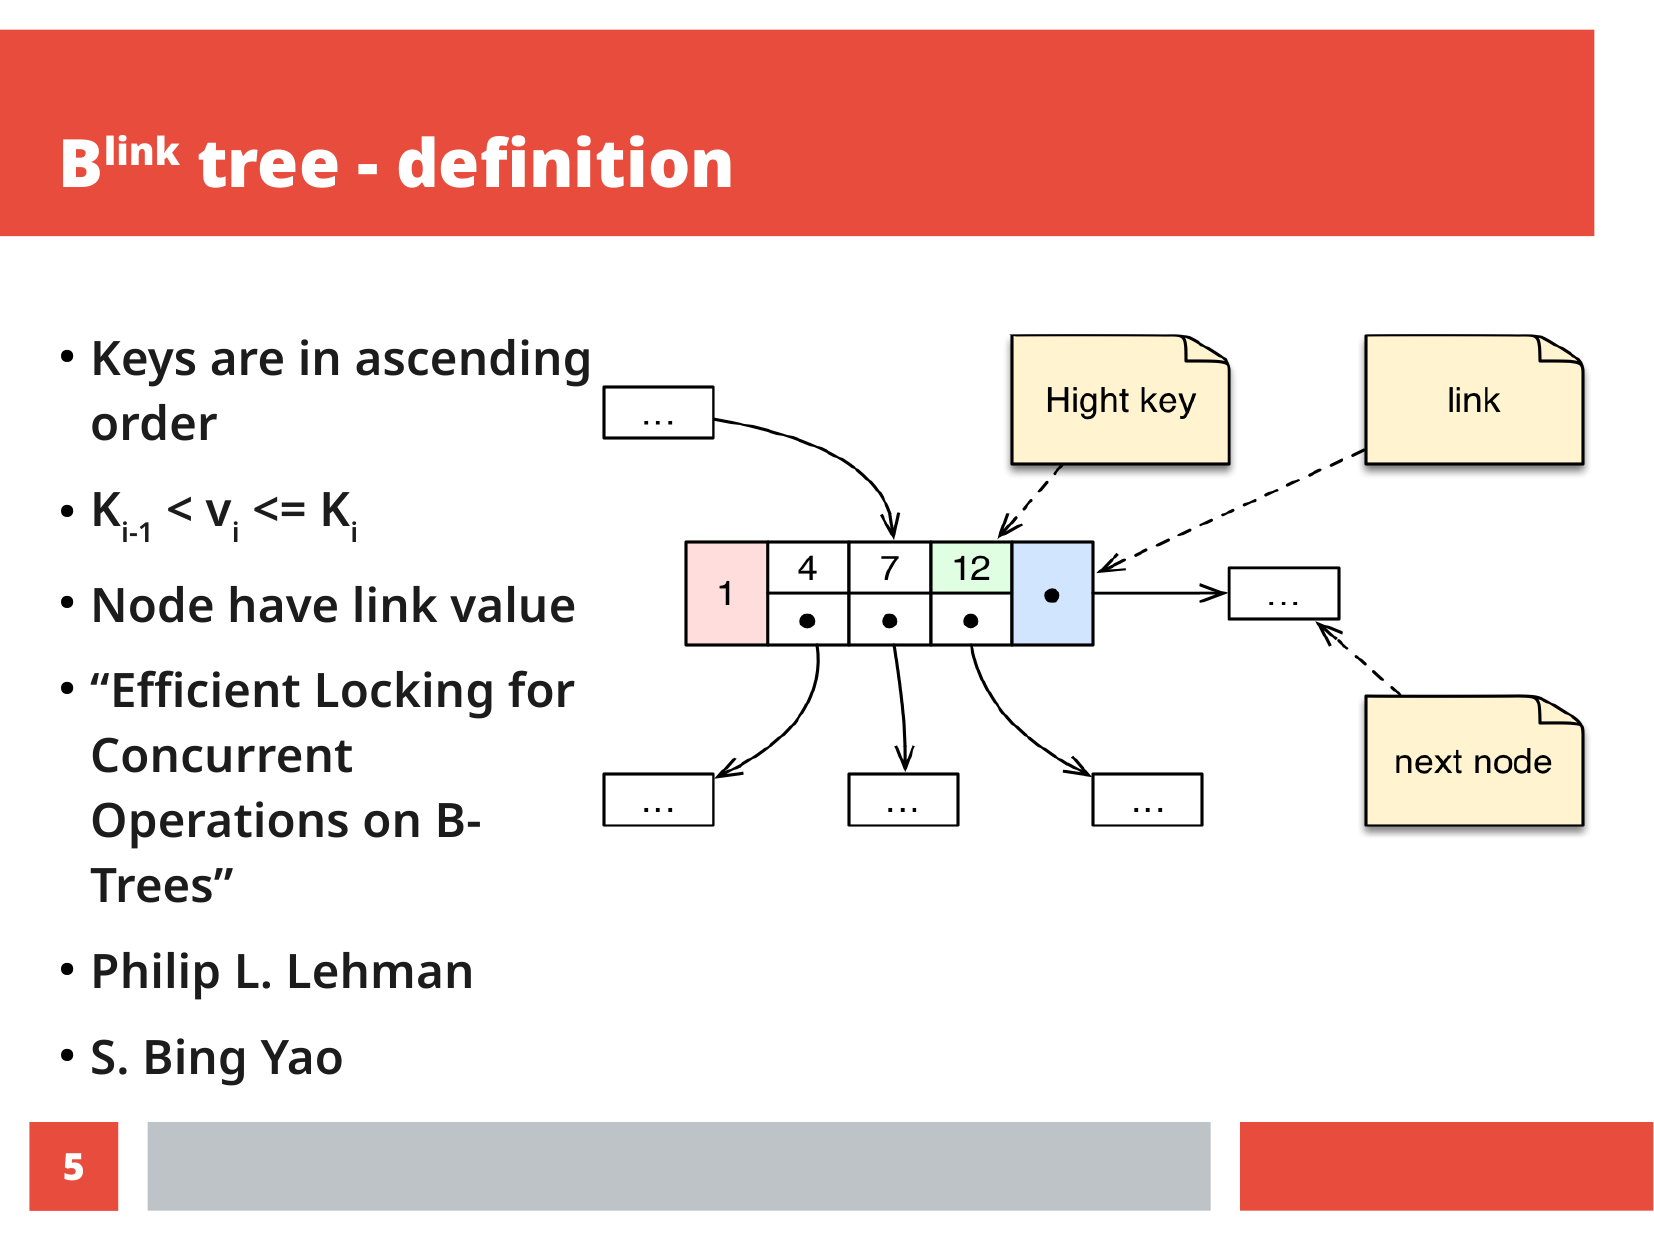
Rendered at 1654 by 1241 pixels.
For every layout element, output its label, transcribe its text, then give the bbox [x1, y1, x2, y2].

list Keys are in ascending order Ki-1 < vi <= Ki Node have link value “Efficient Locking for Concurrent Operations on B-Trees” Philip L. Lehman S. Bing Yao [59, 324, 599, 1093]
title Blink tree - definition [59, 59, 1595, 207]
picture [598, 324, 1600, 848]
